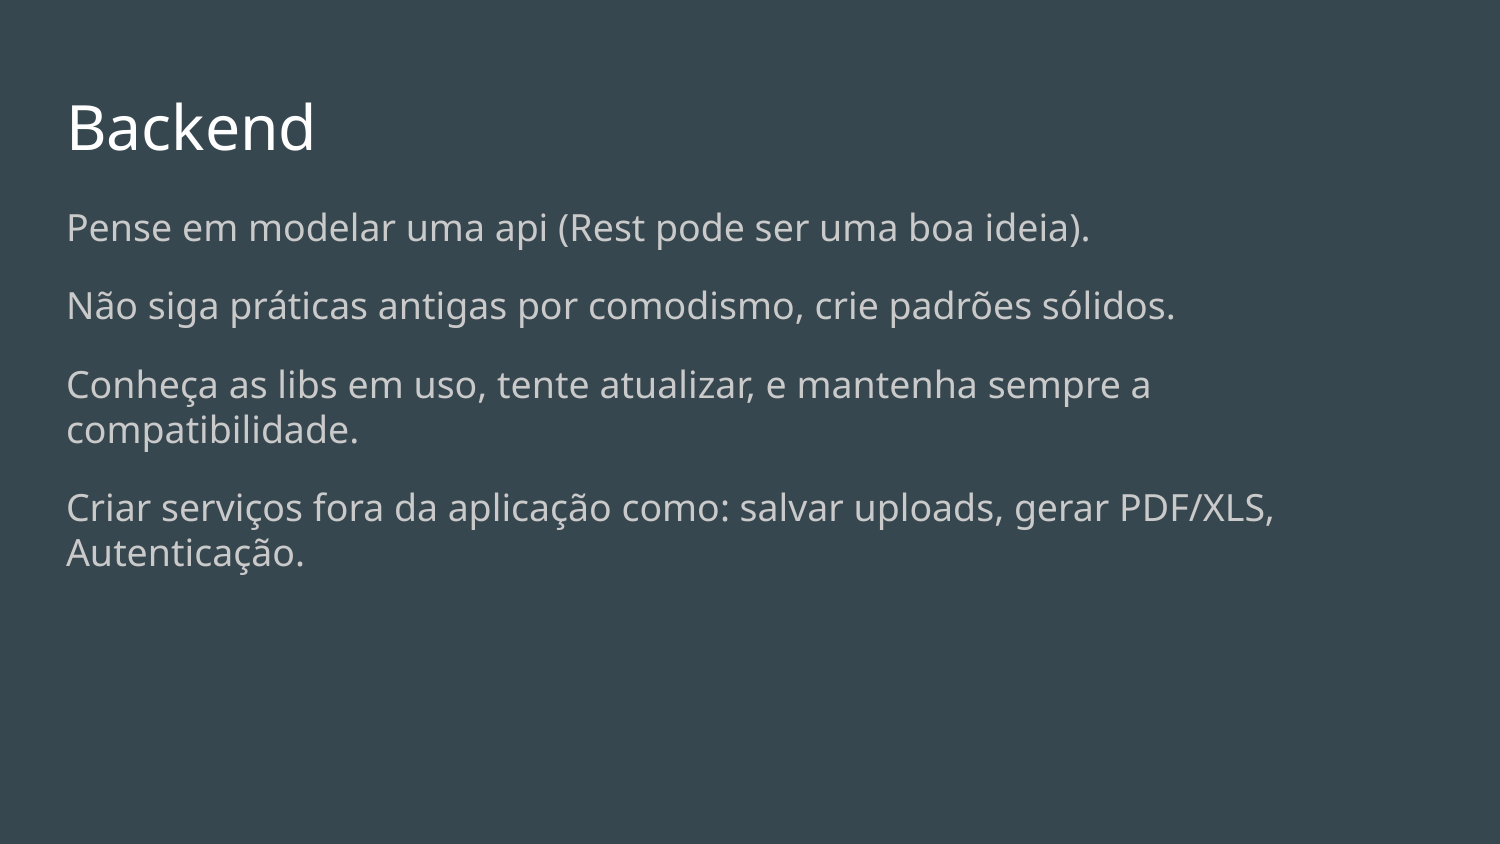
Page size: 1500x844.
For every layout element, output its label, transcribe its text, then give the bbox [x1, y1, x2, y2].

list Pense em modelar uma api (Rest pode ser uma boa ideia). Não siga práticas antigas por comodismo, crie padrões sólidos. Conheça as libs em uso, tente atualizar, e mantenha sempre a compatibilidade. Criar serviços fora da aplicação como: salvar uploads, gerar PDF/XLS, Autenticação. [51, 189, 1449, 750]
title Backend [51, 72, 1449, 167]
